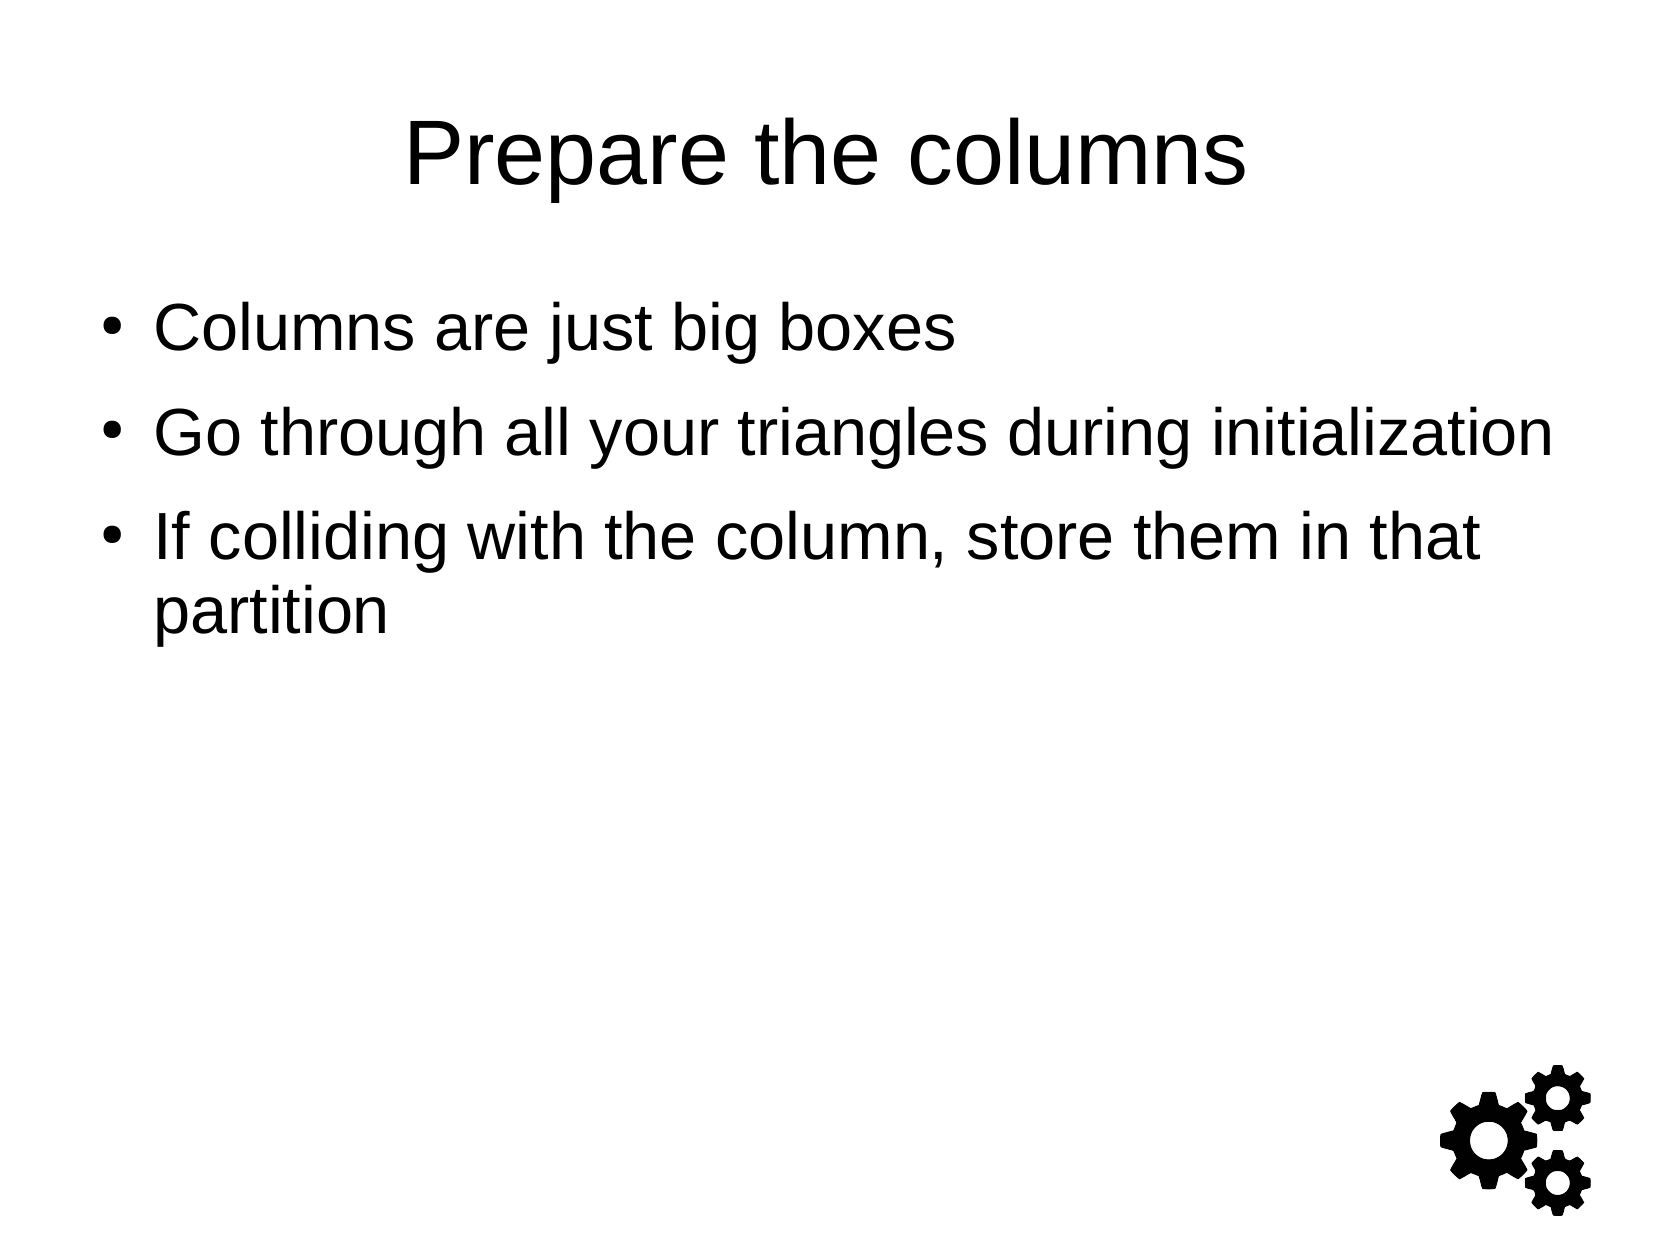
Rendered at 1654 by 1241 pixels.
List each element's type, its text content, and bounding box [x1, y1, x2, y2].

list Columns are just big boxes Go through all your triangles during initialization If colliding with the column, store them in that partition [82, 290, 1571, 1010]
picture [1440, 1065, 1591, 1216]
title Prepare the columns [82, 49, 1571, 257]
